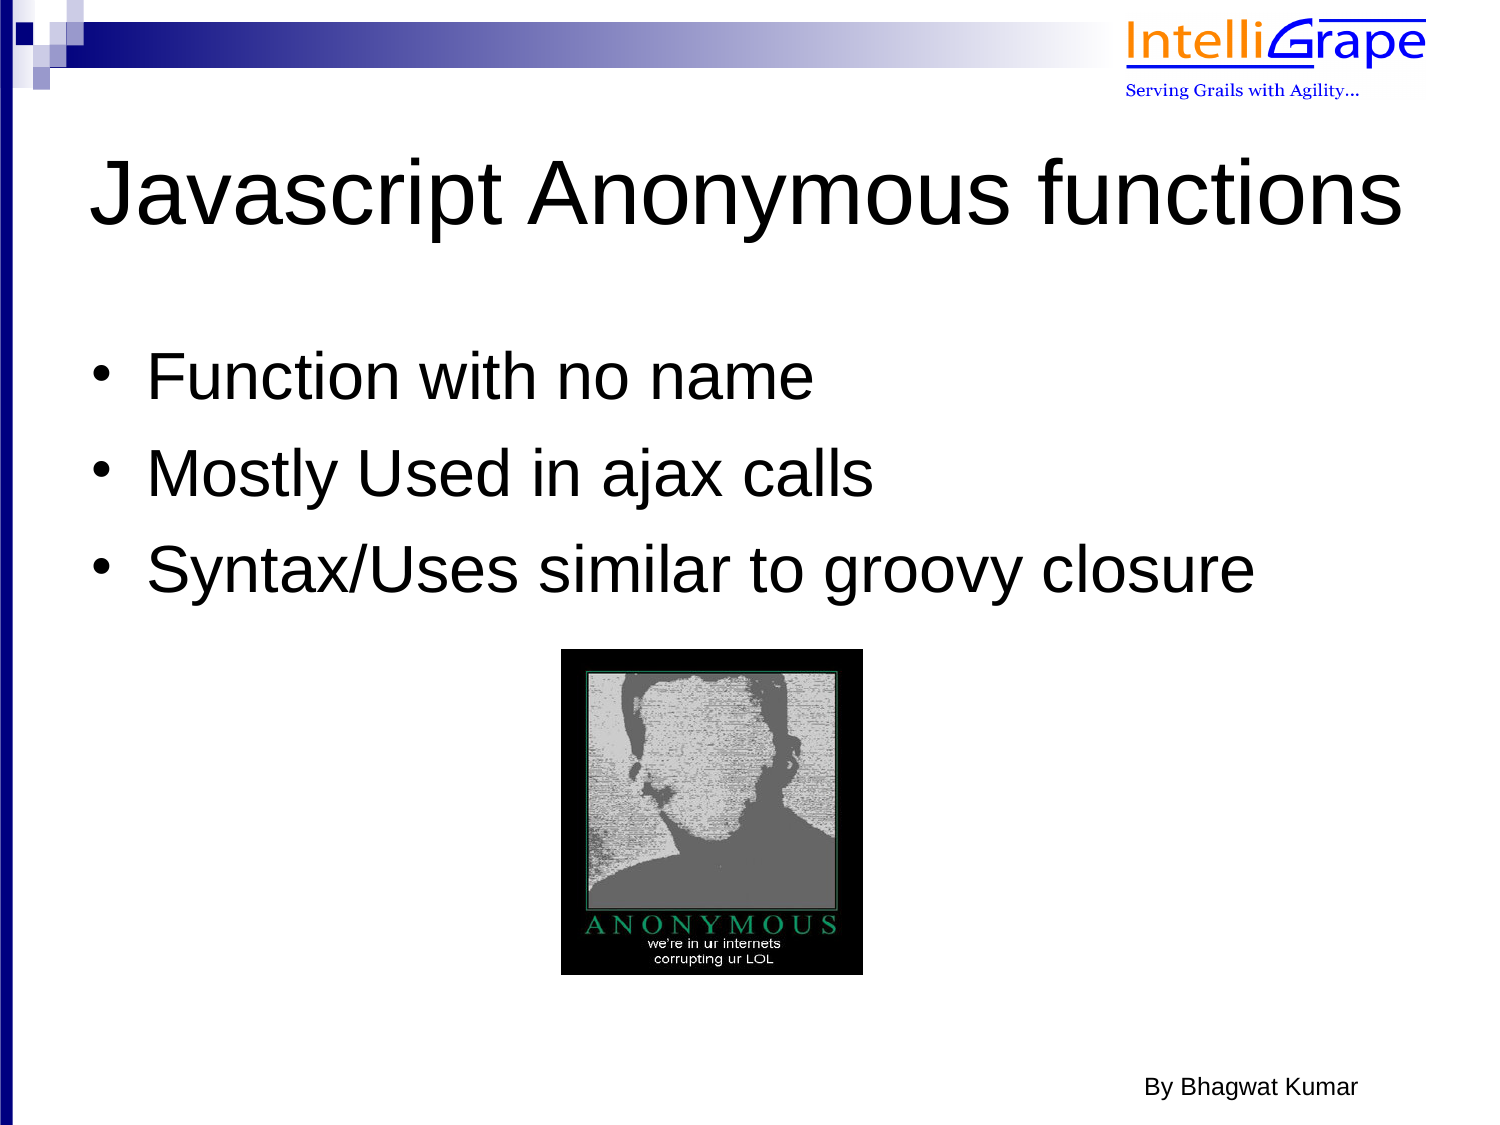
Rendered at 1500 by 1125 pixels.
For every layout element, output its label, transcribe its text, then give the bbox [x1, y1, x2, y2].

list Function with no name Mostly Used in ajax calls Syntax/Uses similar to groovy closure [75, 324, 1425, 1068]
picture [561, 649, 863, 975]
picture [1125, 12, 1426, 100]
title Javascript Anonymous functions [75, 67, 1425, 308]
